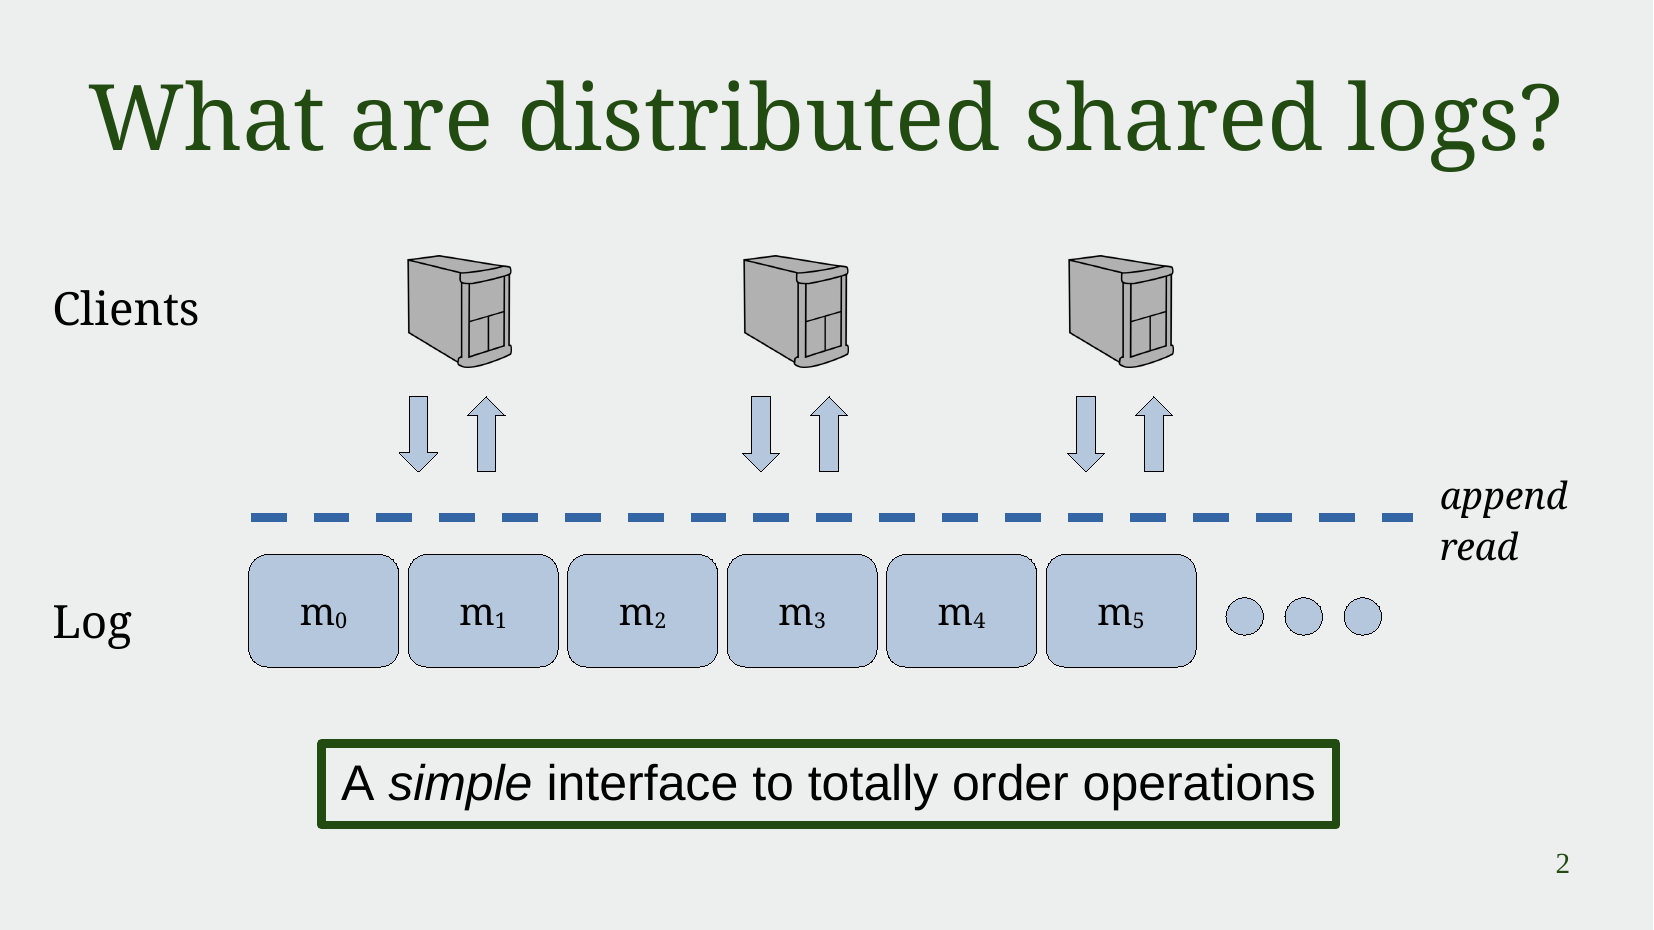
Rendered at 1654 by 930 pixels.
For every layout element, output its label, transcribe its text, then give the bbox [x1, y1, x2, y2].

text_box [399, 396, 438, 472]
text_box [1135, 396, 1173, 472]
text_box append read [1425, 461, 1583, 579]
text_box Clients [37, 269, 215, 347]
text_box m2 [567, 554, 718, 668]
text_box Log [37, 582, 147, 660]
text_box m5 [1046, 554, 1197, 668]
text_box [742, 396, 780, 472]
text_box m3 [727, 554, 878, 668]
text_box [467, 396, 506, 472]
text_box [1067, 396, 1105, 472]
text_box m4 [886, 554, 1037, 668]
title What are distributed shared logs? [82, 37, 1571, 193]
text_box m0 [248, 554, 399, 668]
text_box A simple interface to totally order operations [321, 743, 1337, 826]
picture [743, 255, 849, 368]
picture [1068, 255, 1174, 368]
picture [407, 255, 512, 368]
text_box [1284, 597, 1323, 636]
text_box [810, 396, 848, 472]
text_box m1 [408, 554, 559, 668]
text_box [1225, 597, 1264, 636]
text_box [1344, 597, 1382, 636]
